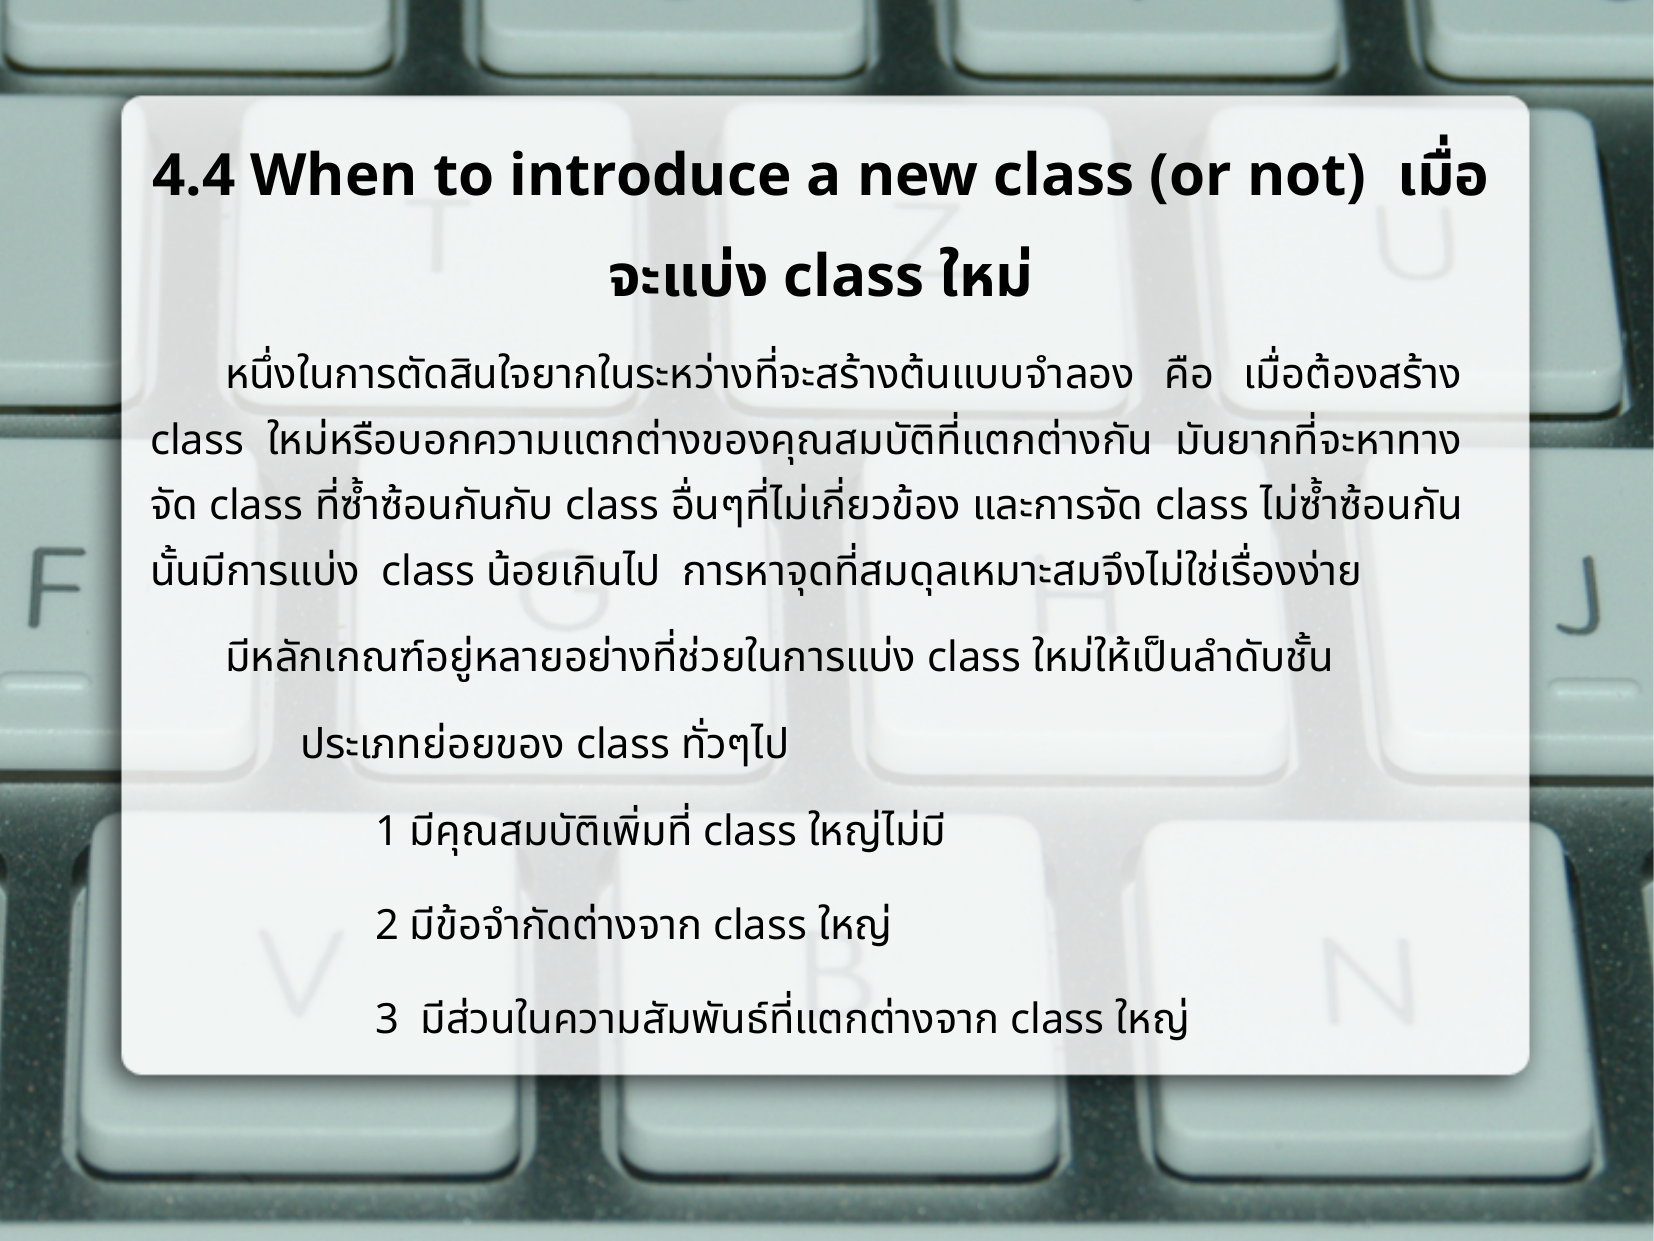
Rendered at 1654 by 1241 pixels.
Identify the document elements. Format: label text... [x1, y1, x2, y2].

picture [0, 0, 1654, 1241]
subtitle หนึ่งในการตัดสินใจยากในระหว่างที่จะสร้างต้นแบบจำลอง คือ เมื่อต้องสร้าง class ใหม่หรือบอกความแตกต่างของคุณสมบัติที่แตกต่างกัน มันยากที่จะหาทางจัด class ที่ซ้ำซ้อนกันกับ class อื่นๆที่ไม่เกี่ยวข้อง และการจัด class ไม่ซ้ำซ้อนกันนั้นมีการแบ่ง class น้อยเกินไป การหาจุดที่สมดุลเหมาะสมจึงไม่ใช่เรื่องง่าย มีหลักเกณฑ์อยู่หลายอย่างที่ช่วยในการแบ่ง class ใหม่ให้เป็นลำดับชั้น ประเภทย่อยของ class ทั่วๆไป 1 มีคุณสมบัติเพิ่มที่ class ใหญ่ไม่มี 2 มีข้อจำกัดต่างจาก class ใหญ่ 3 มีส่วนในความสัมพันธ์ที่แตกต่างจาก class ใหญ่ [150, 337, 1463, 1051]
title 4.4 When to introduce a new class (or not) เมื่อจะแบ่ง class ใหม่ [135, 125, 1506, 318]
